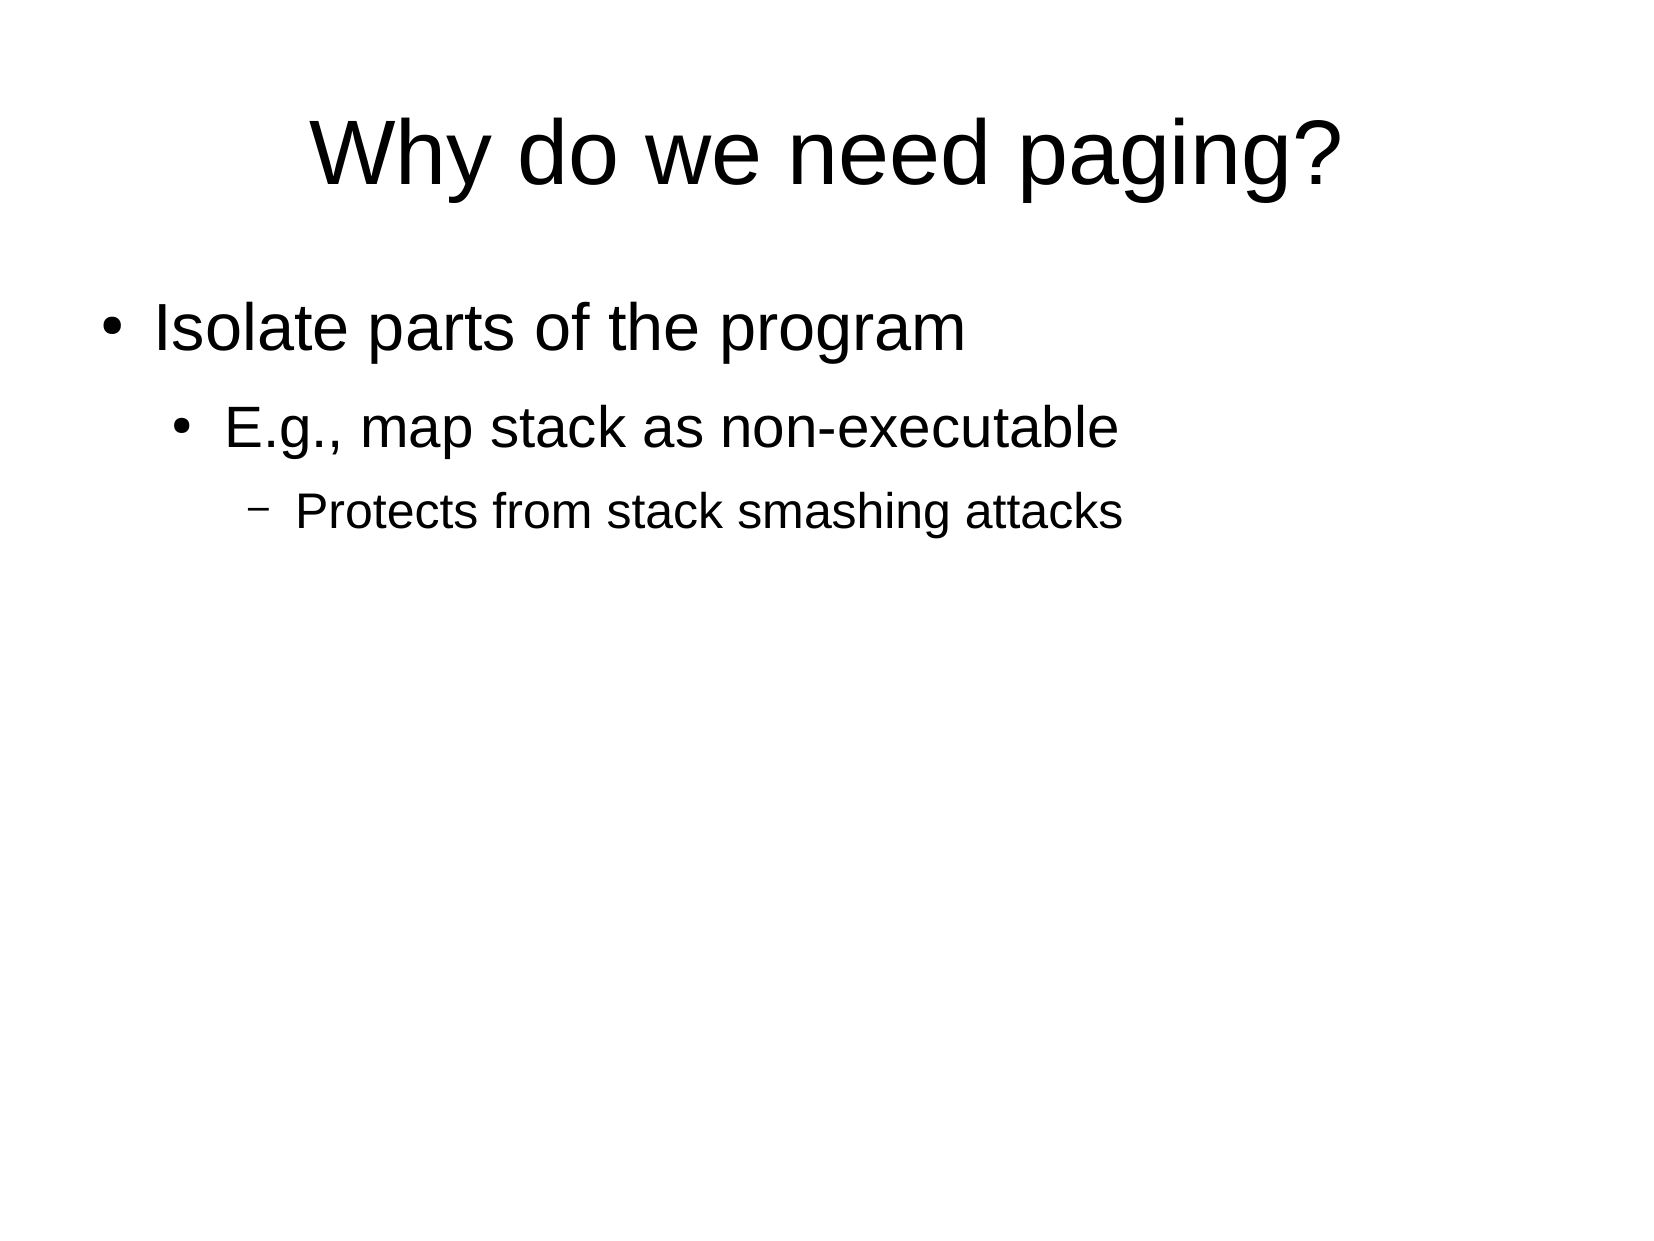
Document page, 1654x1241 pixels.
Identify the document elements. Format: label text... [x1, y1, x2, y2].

list Isolate parts of the program E.g., map stack as non-executable Protects from stack smashing attacks [82, 290, 1571, 1163]
title Why do we need paging? [82, 49, 1571, 257]
